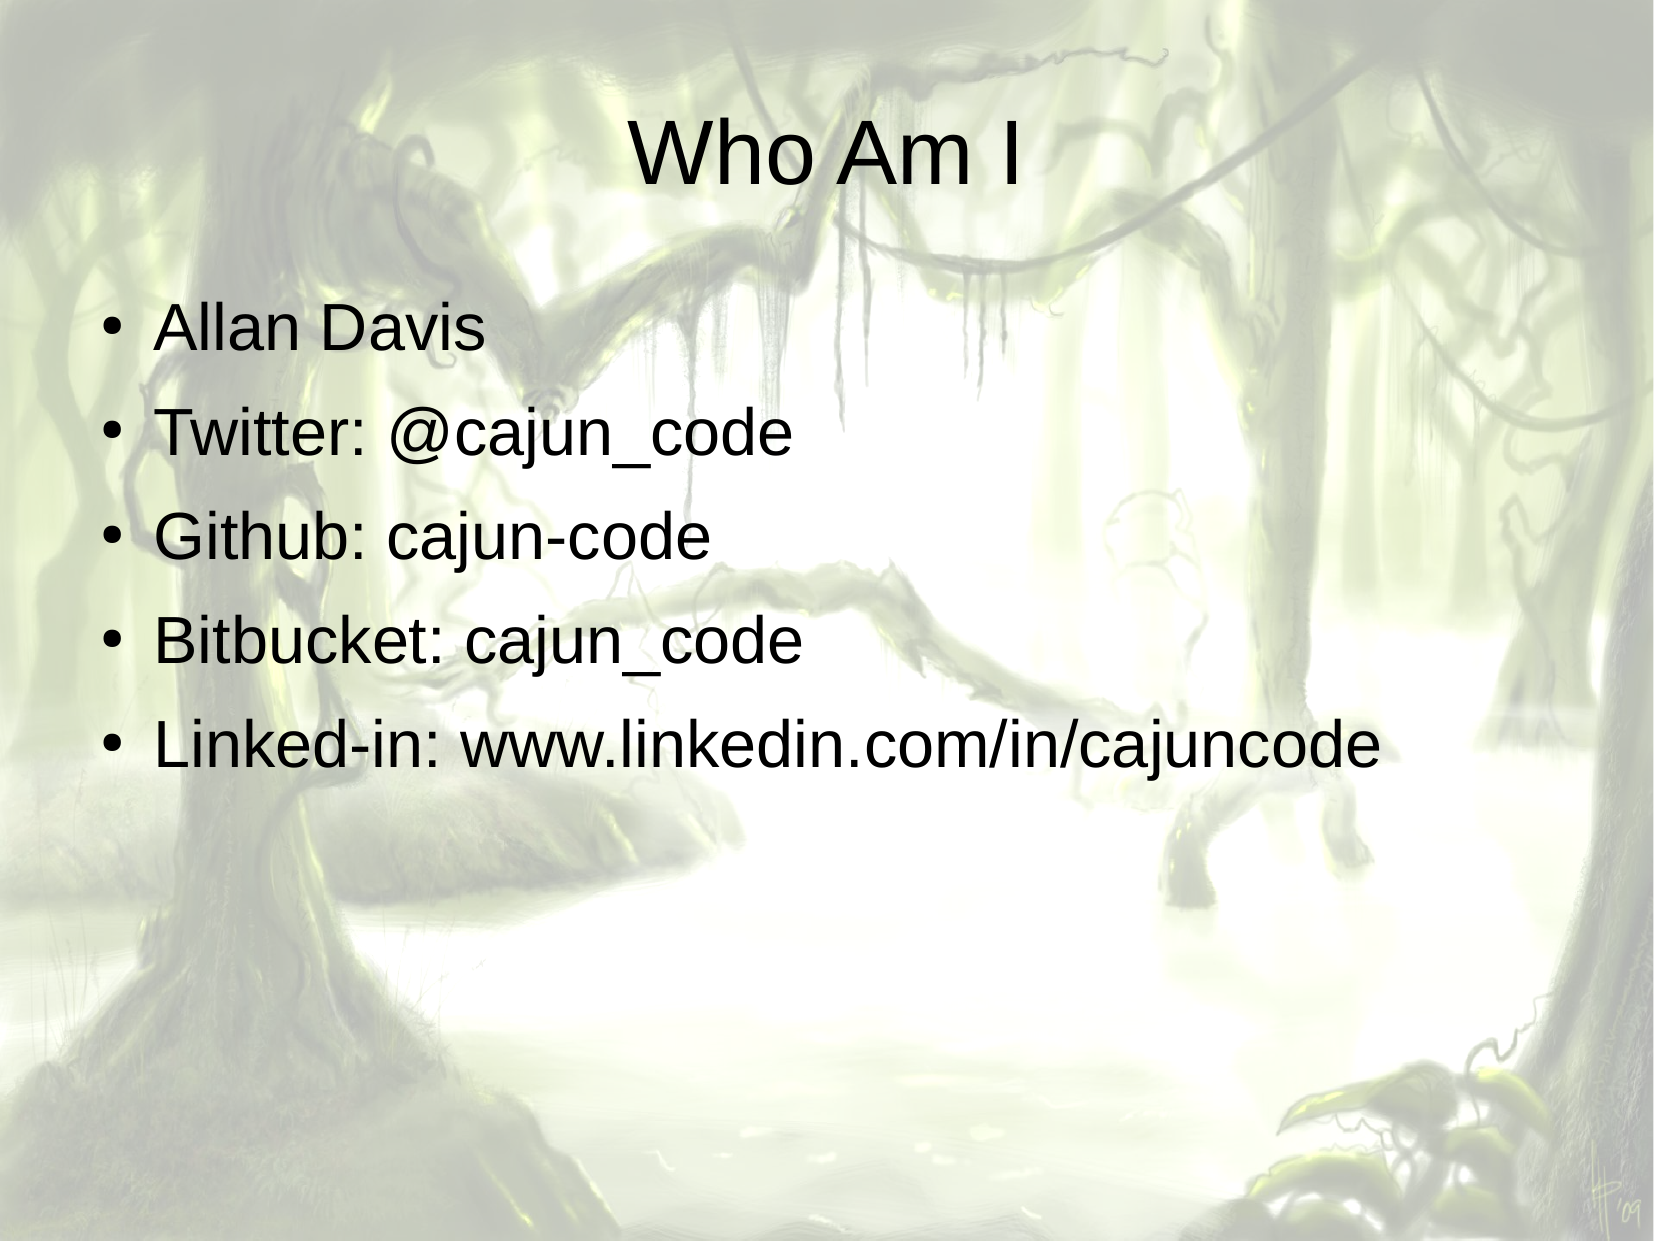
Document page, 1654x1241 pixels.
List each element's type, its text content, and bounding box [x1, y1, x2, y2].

title Who Am I [82, 49, 1571, 257]
list Allan Davis Twitter: @cajun_code Github: cajun-code Bitbucket: cajun_code Linked-in: www.linkedin.com/in/cajuncode [82, 290, 1538, 1010]
